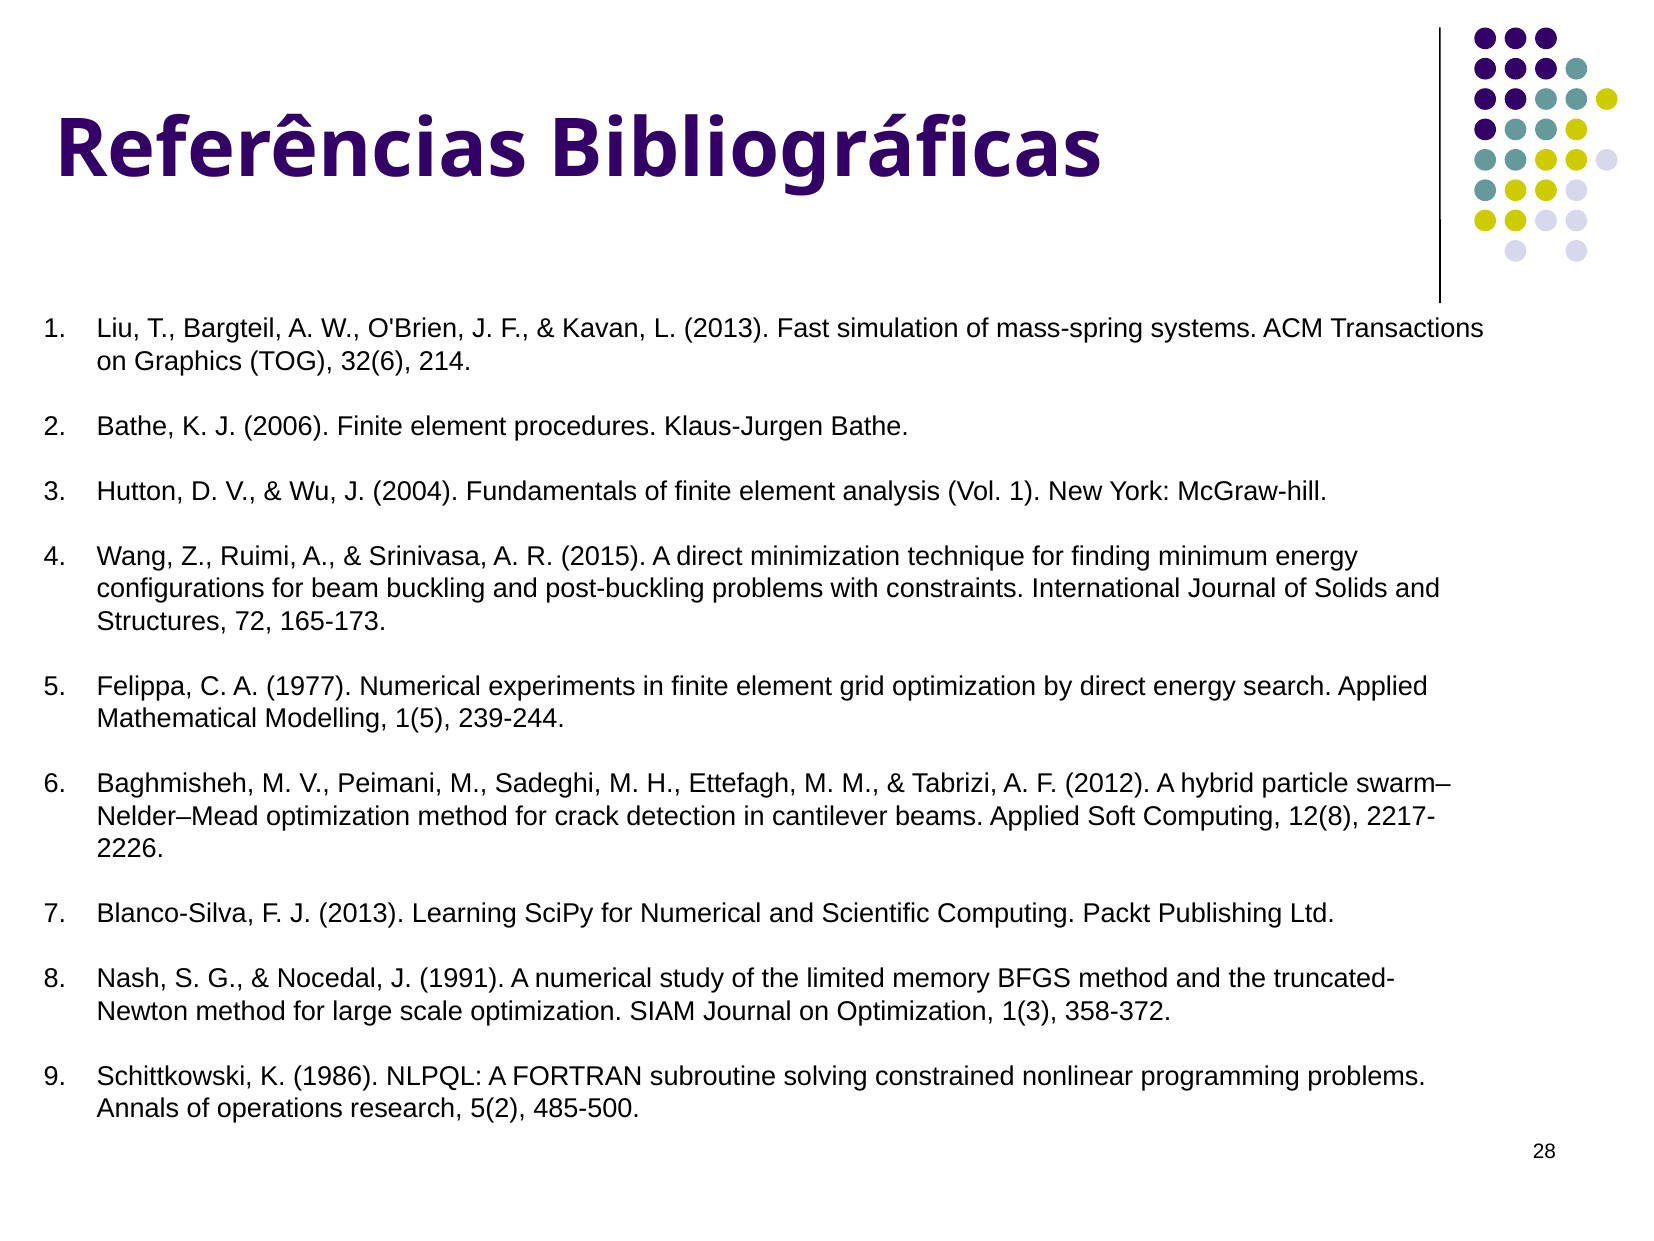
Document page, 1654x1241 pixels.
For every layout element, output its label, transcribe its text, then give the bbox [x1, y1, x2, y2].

slide_number <número> [1185, 1129, 1571, 1213]
list Liu, T., Bargteil, A. W., O'Brien, J. F., & Kavan, L. (2013). Fast simulation of mass-spring systems. ACM Transactions on Graphics (TOG), 32(6), 214. Bathe, K. J. (2006). Finite element procedures. Klaus-Jurgen Bathe. Hutton, D. V., & Wu, J. (2004). Fundamentals of finite element analysis (Vol. 1). New York: McGraw-hill. Wang, Z., Ruimi, A., & Srinivasa, A. R. (2015). A direct minimization technique for finding minimum energy configurations for beam buckling and post-buckling problems with constraints. International Journal of Solids and Structures, 72, 165-173. Felippa, C. A. (1977). Numerical experiments in finite element grid optimization by direct energy search. Applied Mathematical Modelling, 1(5), 239-244. Baghmisheh, M. V., Peimani, M., Sadeghi, M. H., Ettefagh, M. M., & Tabrizi, A. F. (2012). A hybrid particle swarm–Nelder–Mead optimization method for crack detection in cantilever beams. Applied Soft Computing, 12(8), 2217-2226. Blanco-Silva, F. J. (2013). Learning SciPy for Numerical and Scientific Computing. Packt Publishing Ltd. Nash, S. G., & Nocedal, J. (1991). A numerical study of the limited memory BFGS method and the truncated-Newton method for large scale optimization. SIAM Journal on Optimization, 1(3), 358-372. Schittkowski, K. (1986). NLPQL: A FORTRAN subroutine solving constrained nonlinear programming problems. Annals of operations research, 5(2), 485-500. [10, 303, 1499, 1181]
title Referências Bibliográficas [39, 35, 1404, 200]
